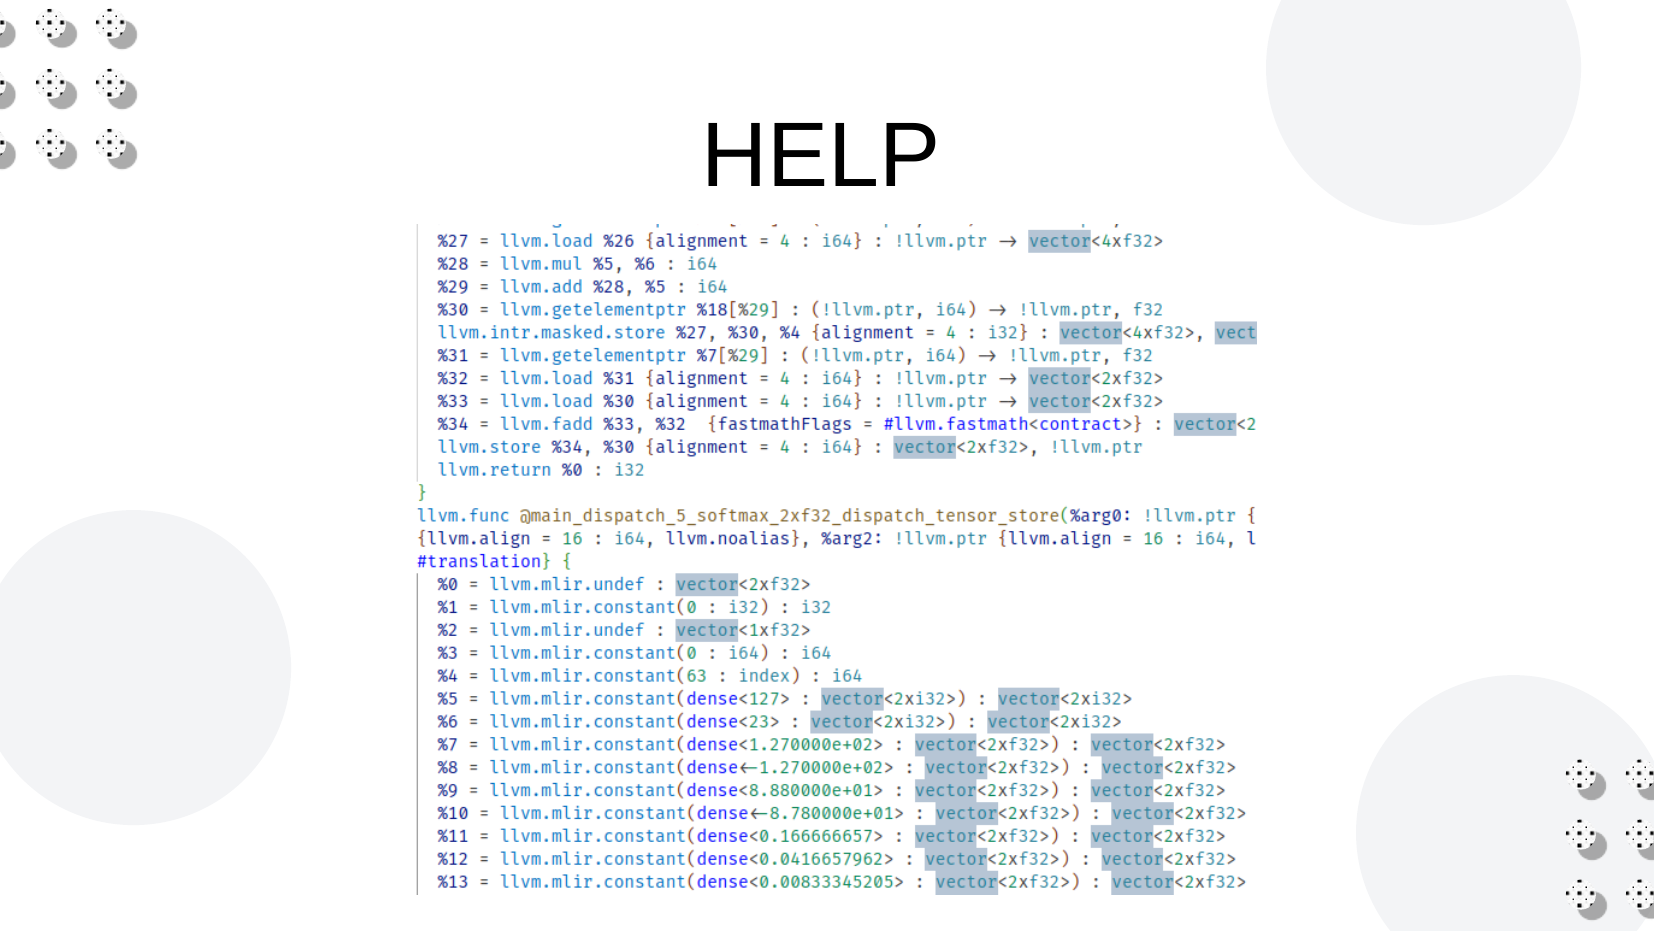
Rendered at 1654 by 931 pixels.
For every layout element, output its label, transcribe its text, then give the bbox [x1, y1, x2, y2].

picture [0, 71, 6, 96]
picture [35, 128, 67, 159]
picture [0, 131, 7, 156]
picture [1565, 819, 1596, 850]
picture [1625, 819, 1654, 850]
picture [1565, 759, 1596, 790]
picture [95, 8, 126, 39]
picture [35, 68, 66, 99]
picture [1565, 879, 1596, 910]
picture [412, 224, 1257, 895]
picture [35, 8, 66, 39]
title HELP [76, 76, 1565, 233]
picture [98, 68, 124, 76]
picture [1625, 759, 1654, 790]
picture [1625, 879, 1654, 910]
picture [0, 11, 6, 36]
